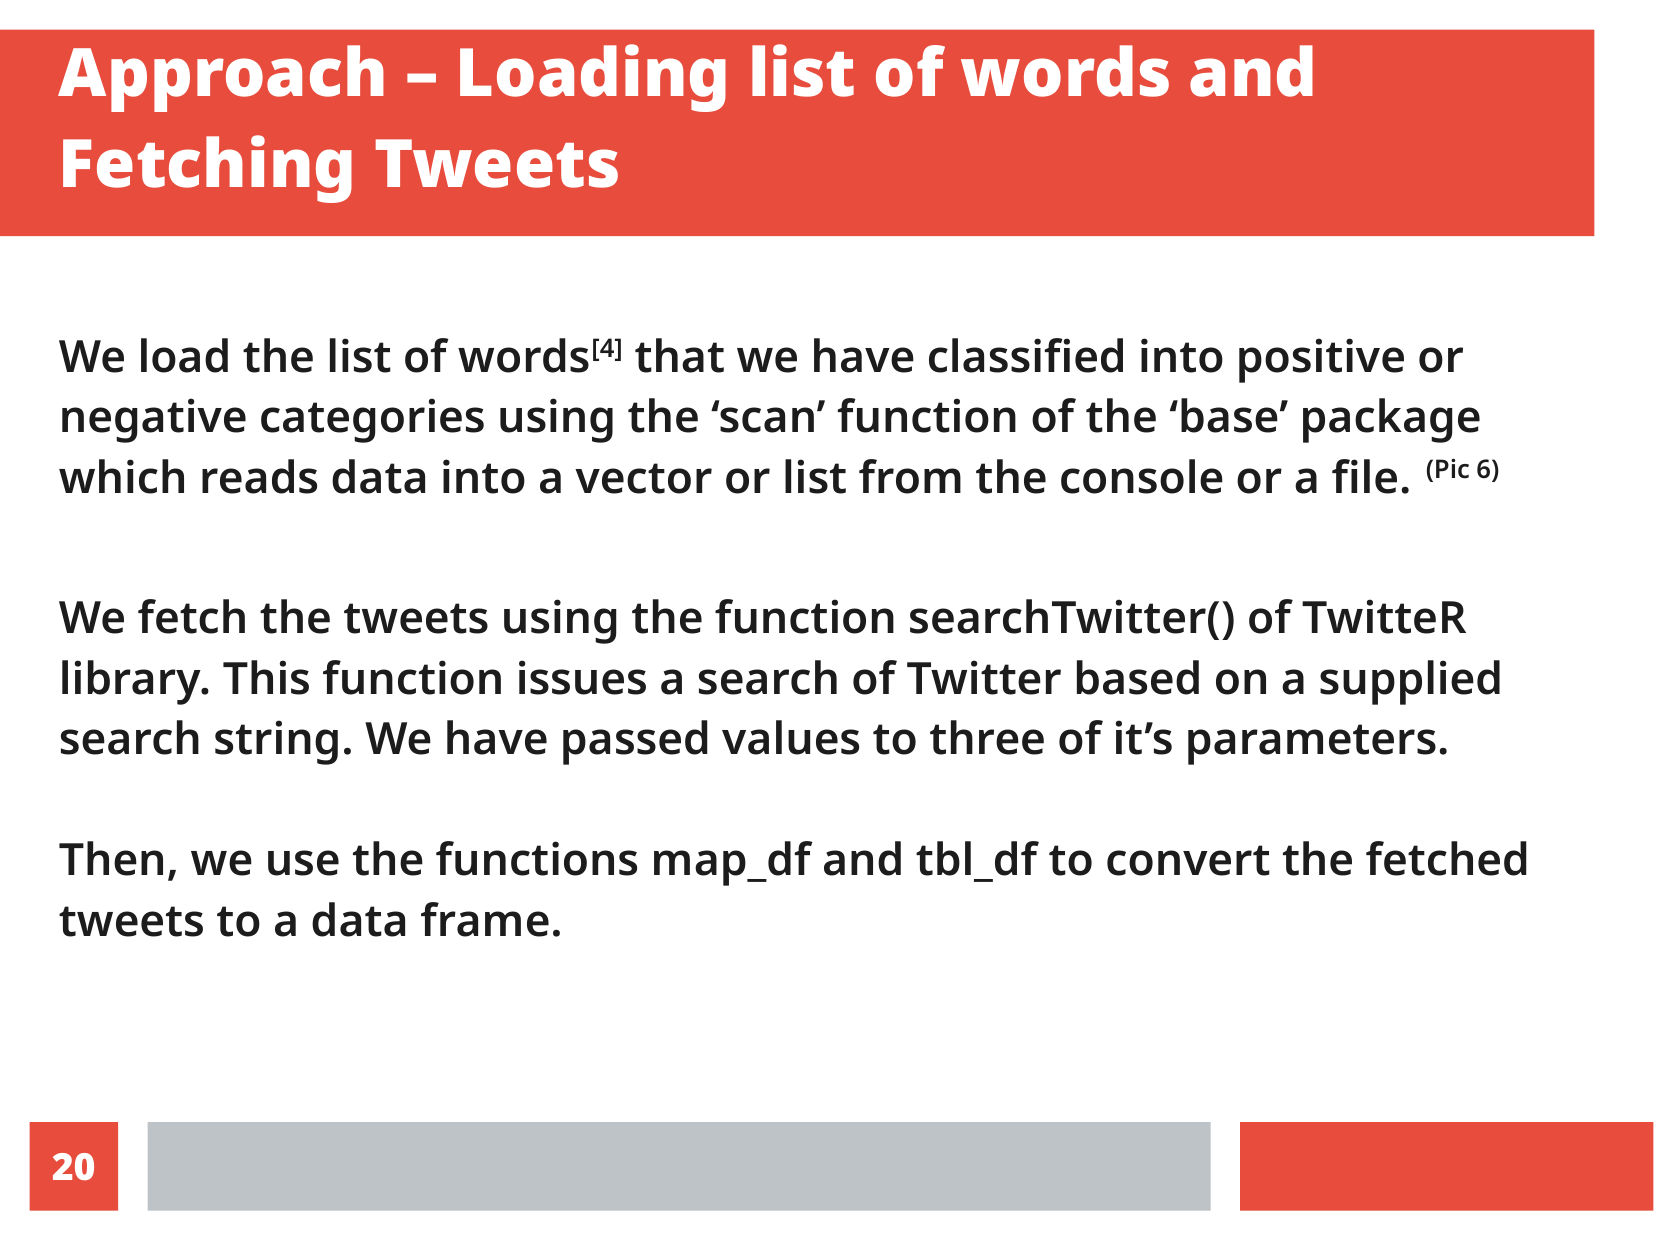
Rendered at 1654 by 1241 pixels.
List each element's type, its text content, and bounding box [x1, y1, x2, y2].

list We load the list of words[4] that we have classified into positive or negative categories using the ‘scan’ function of the ‘base’ package which reads data into a vector or list from the console or a file. (Pic 6) We fetch the tweets using the function searchTwitter() of TwitteR library. This function issues a search of Twitter based on a supplied search string. We have passed values to three of it’s parameters. Then, we use the functions map_df and tbl_df to convert the fetched tweets to a data frame. [59, 324, 1565, 1093]
title Approach – Loading list of words and Fetching Tweets [59, 59, 1595, 207]
